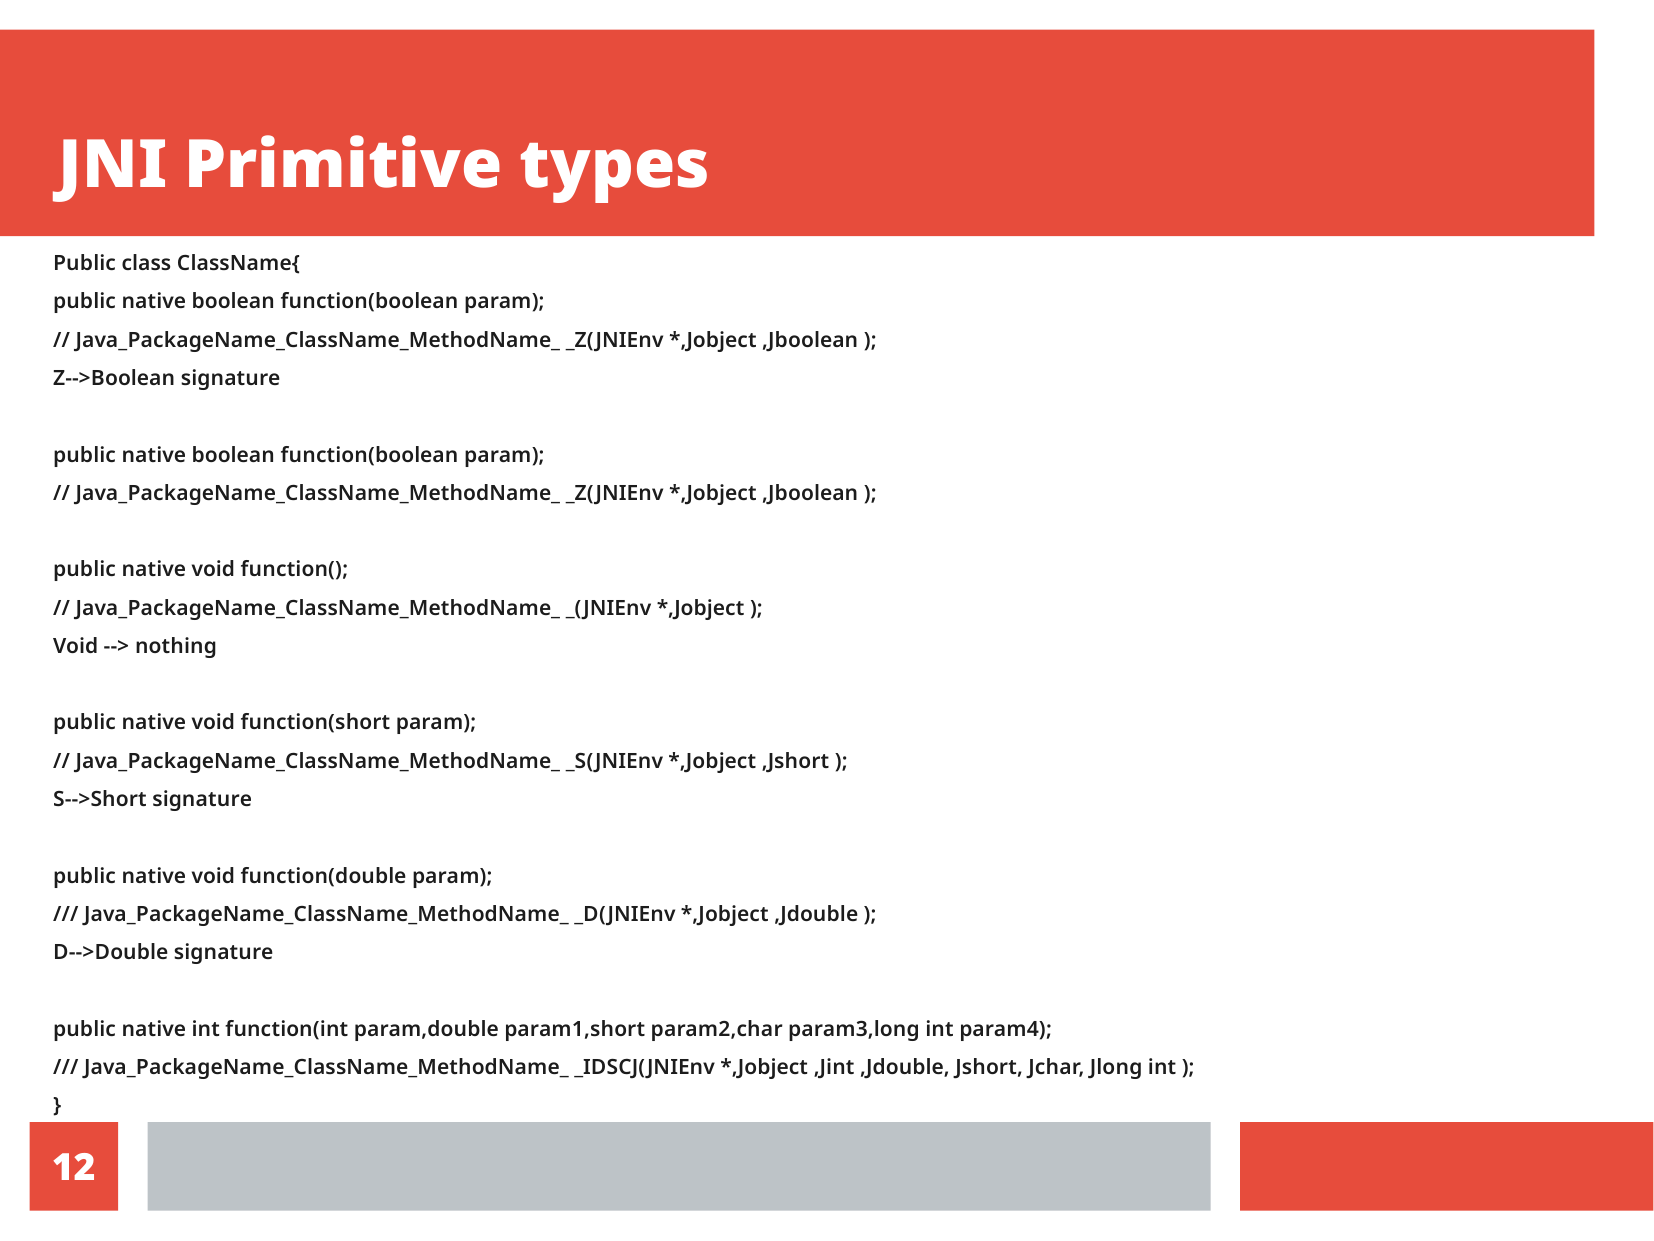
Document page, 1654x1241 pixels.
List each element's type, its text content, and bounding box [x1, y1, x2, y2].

title JNI Primitive types [59, 59, 1595, 207]
list Public class ClassName{ public native boolean function(boolean param); // Java_PackageName_ClassName_MethodName_ _Z(JNIEnv *,Jobject ,Jboolean ); Z-->Boolean signature public native boolean function(boolean param); // Java_PackageName_ClassName_MethodName_ _Z(JNIEnv *,Jobject ,Jboolean ); public native void function(); // Java_PackageName_ClassName_MethodName_ _(JNIEnv *,Jobject ); Void --> nothing public native void function(short param); // Java_PackageName_ClassName_MethodName_ _S(JNIEnv *,Jobject ,Jshort ); S-->Short signature public native void function(double param); /// Java_PackageName_ClassName_MethodName_ _D(JNIEnv *,Jobject ,Jdouble ); D-->Double signature public native int function(int param,double param1,short param2,char param3,long int param4); /// Java_PackageName_ClassName_MethodName_ _IDSCJ(JNIEnv *,Jobject ,Jint ,Jdouble, Jshort, Jchar, Jlong int ); } [53, 248, 1560, 1134]
